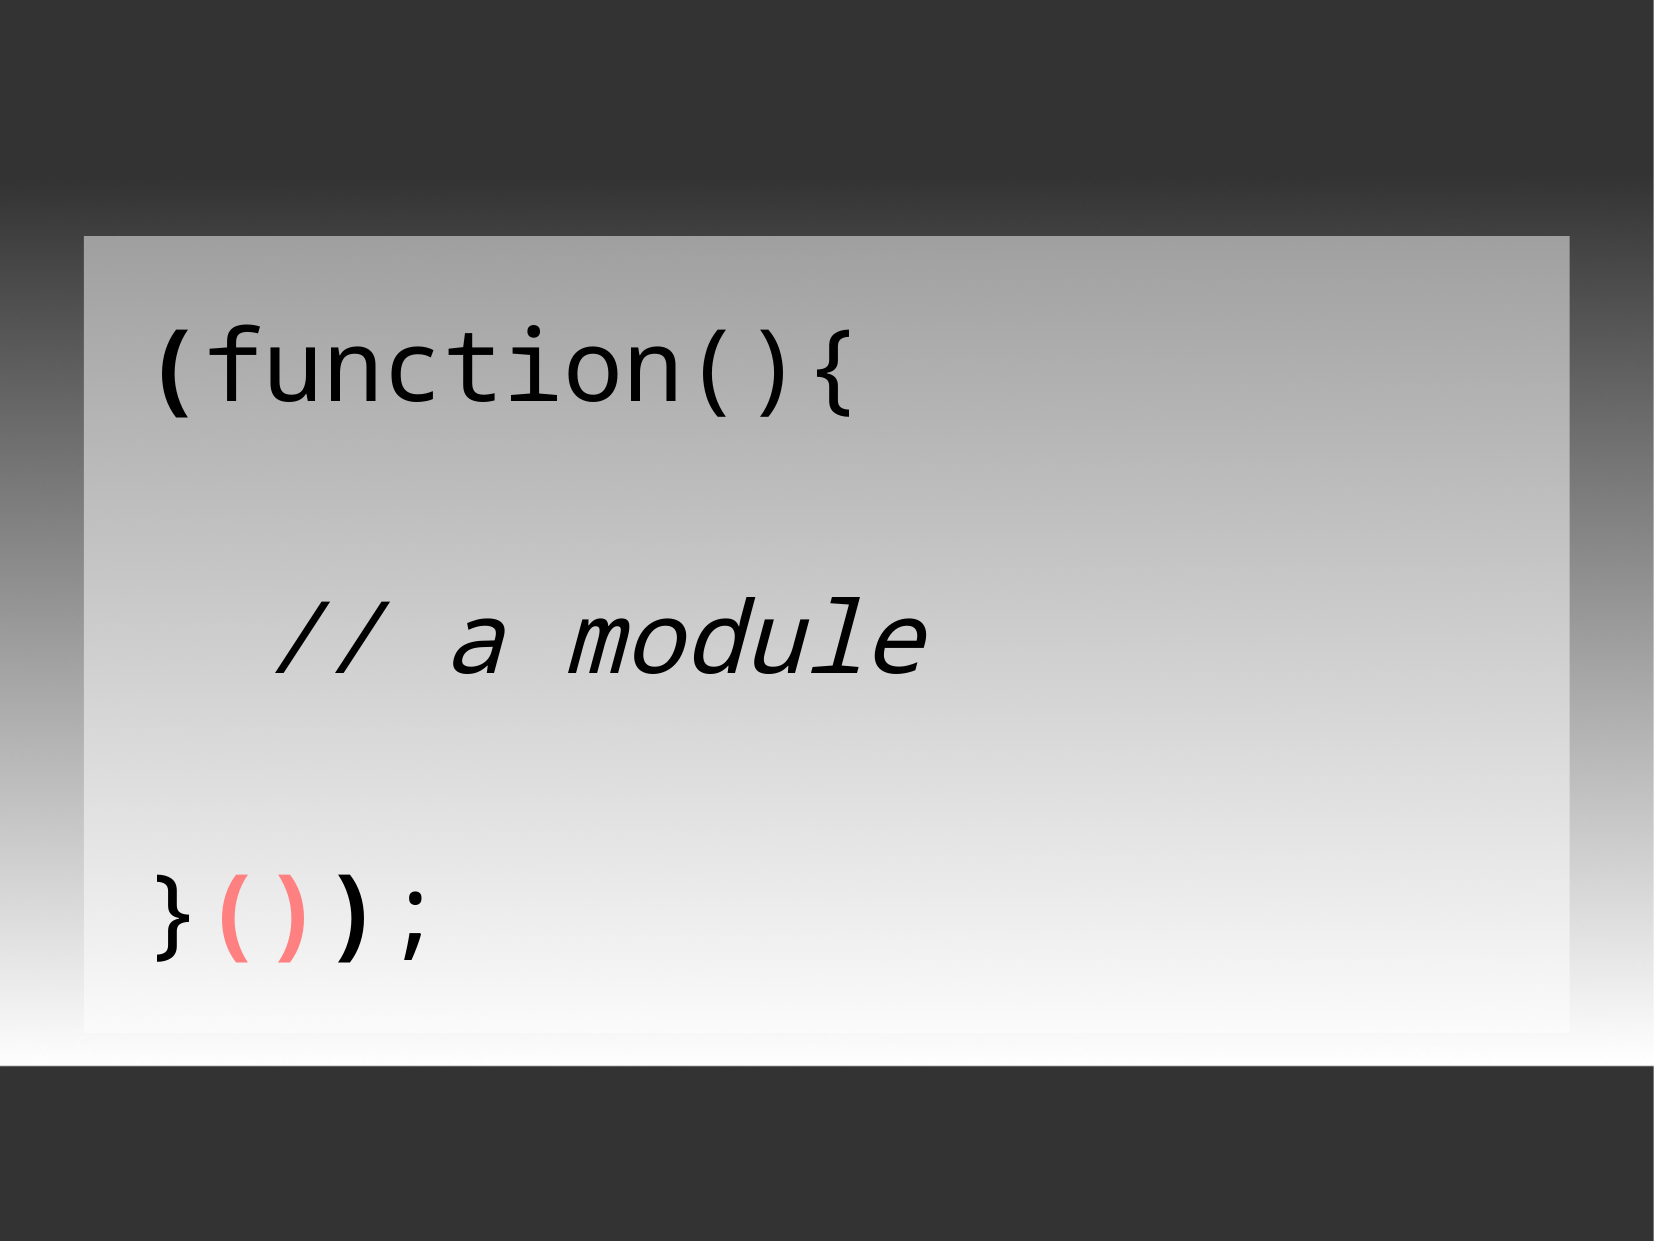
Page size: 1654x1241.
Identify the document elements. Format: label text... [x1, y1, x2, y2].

title (function(){ // a module }()); [83, 236, 1570, 1034]
picture [0, 0, 1654, 1241]
